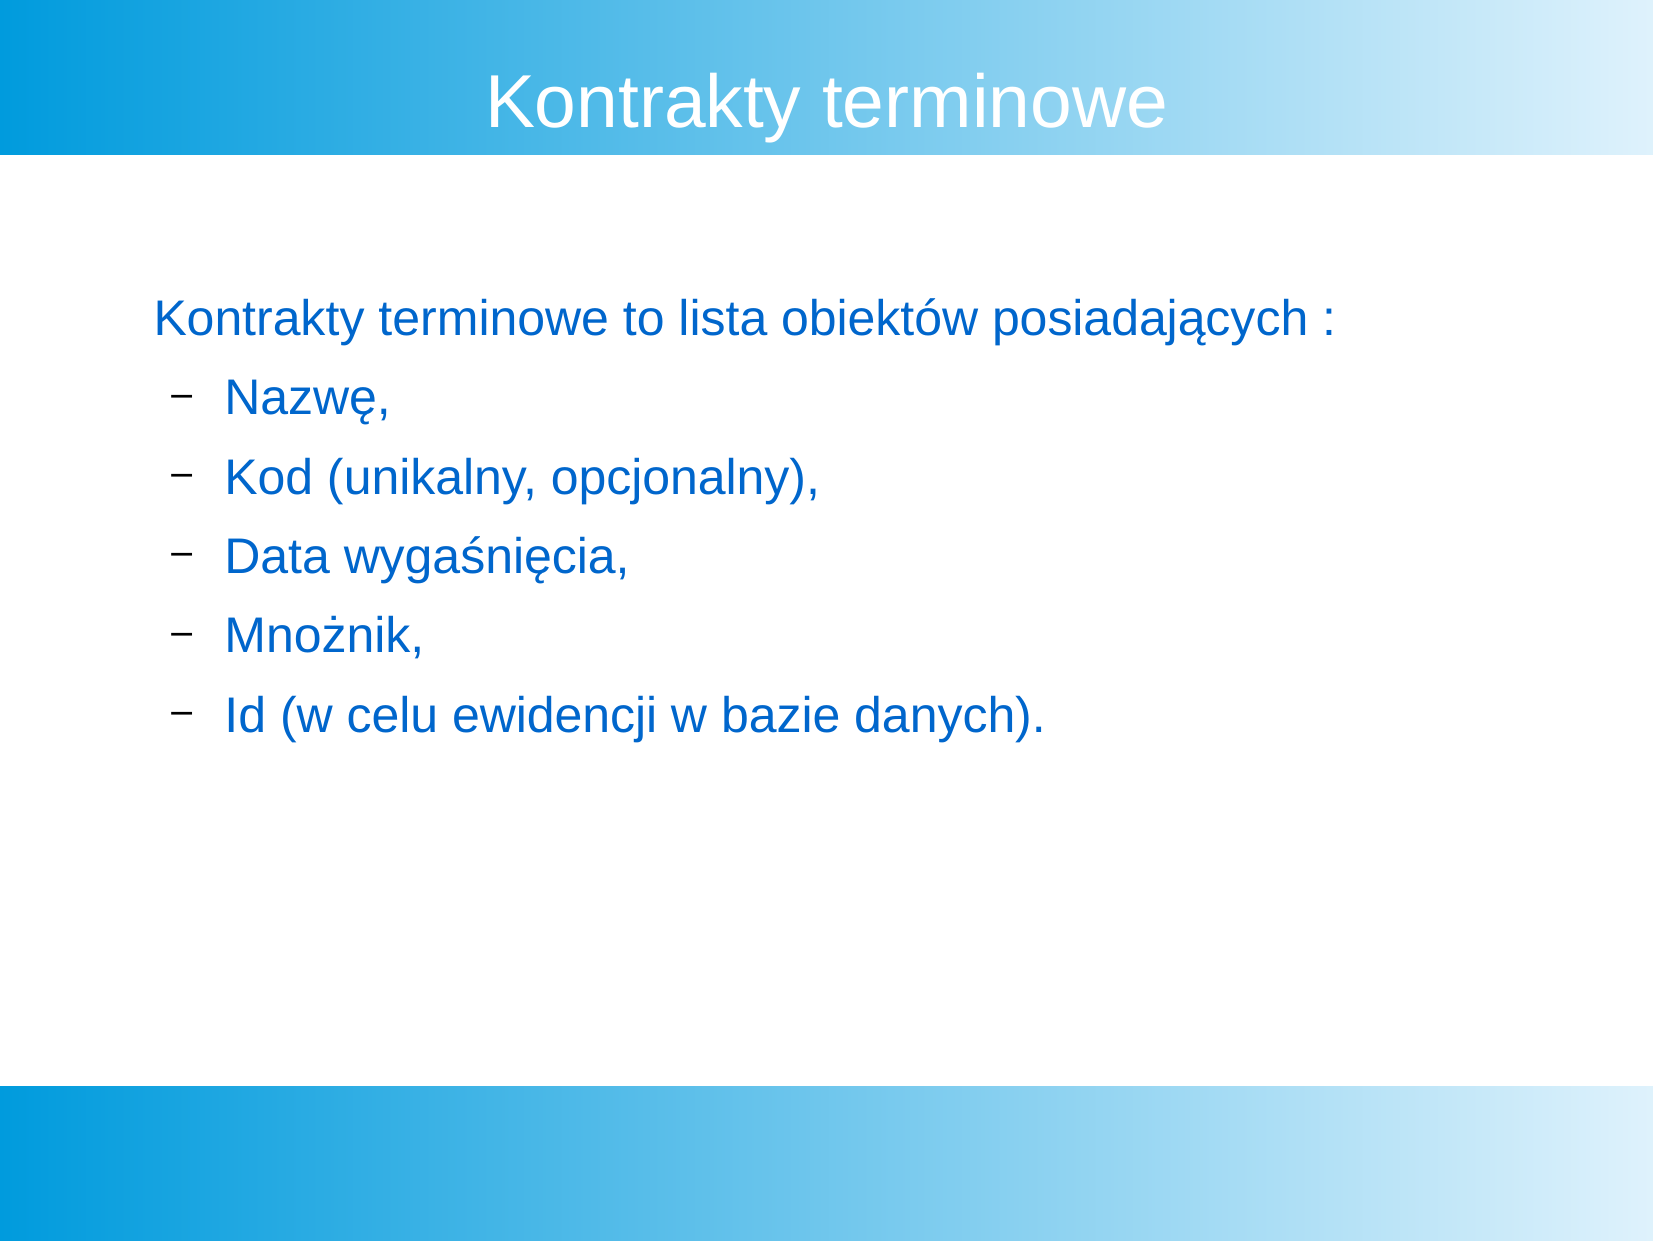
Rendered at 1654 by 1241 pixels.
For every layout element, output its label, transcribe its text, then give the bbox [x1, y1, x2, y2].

title Kontrakty terminowe [82, 49, 1571, 155]
list Kontrakty terminowe to lista obiektów posiadających : Nazwę, Kod (unikalny, opcjonalny), Data wygaśnięcia, Mnożnik, Id (w celu ewidencji w bazie danych). [82, 290, 1571, 1010]
